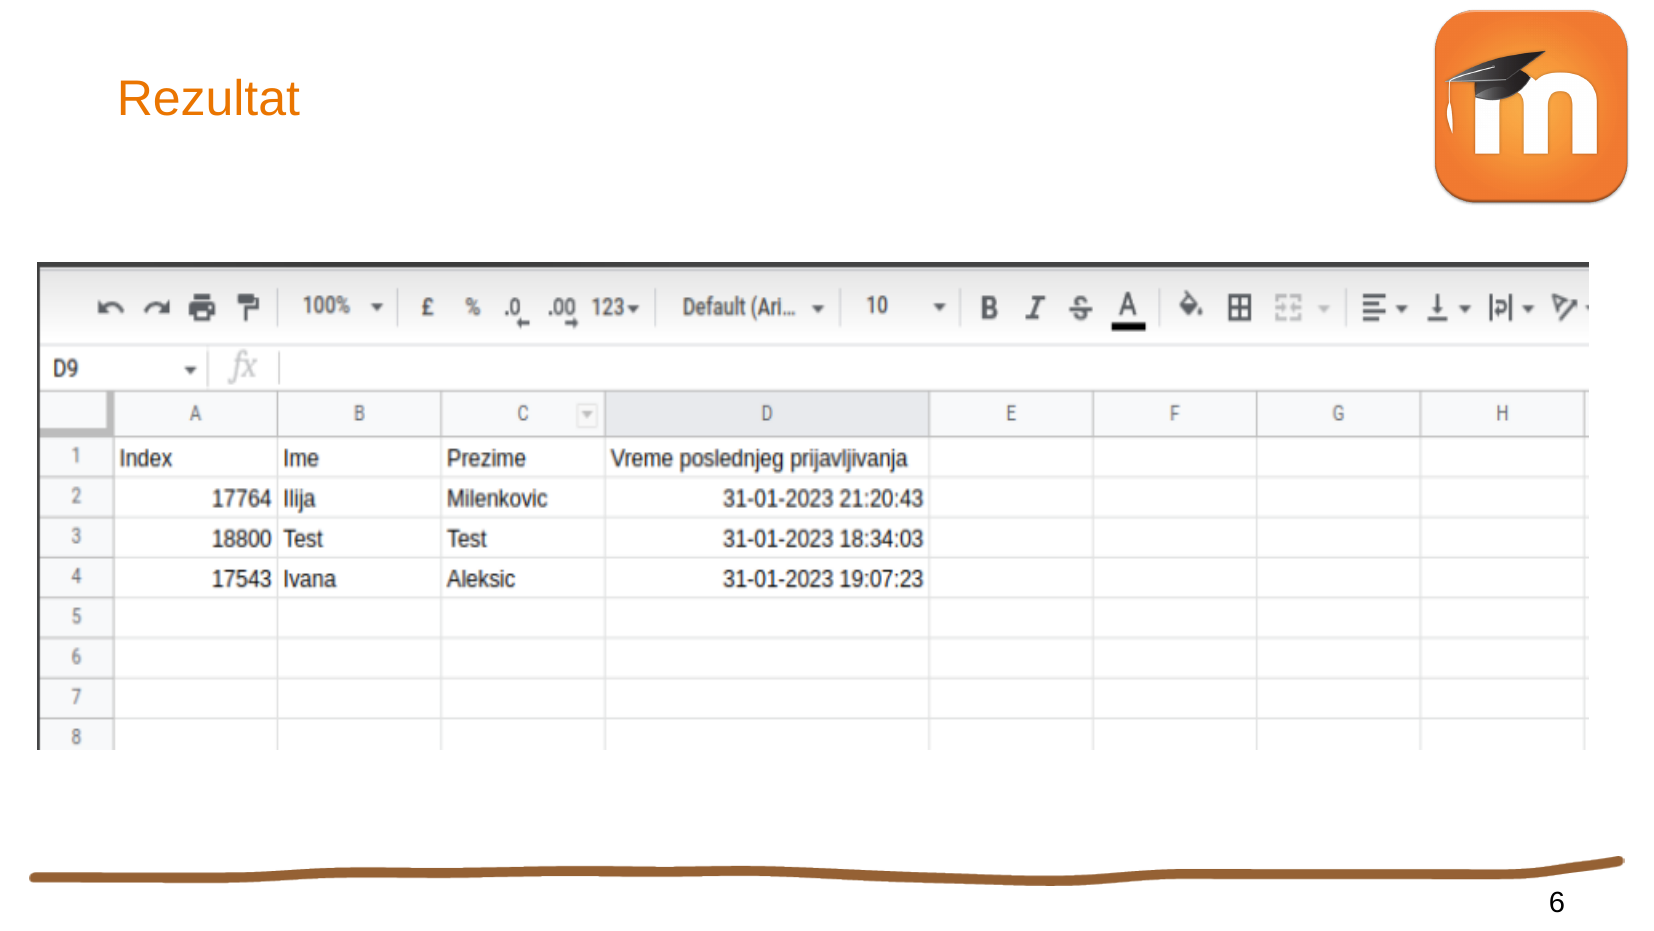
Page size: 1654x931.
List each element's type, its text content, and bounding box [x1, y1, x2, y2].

title Rezultat [0, 37, 863, 141]
picture [37, 262, 1589, 751]
picture [29, 856, 1625, 886]
picture [1425, 0, 1637, 212]
